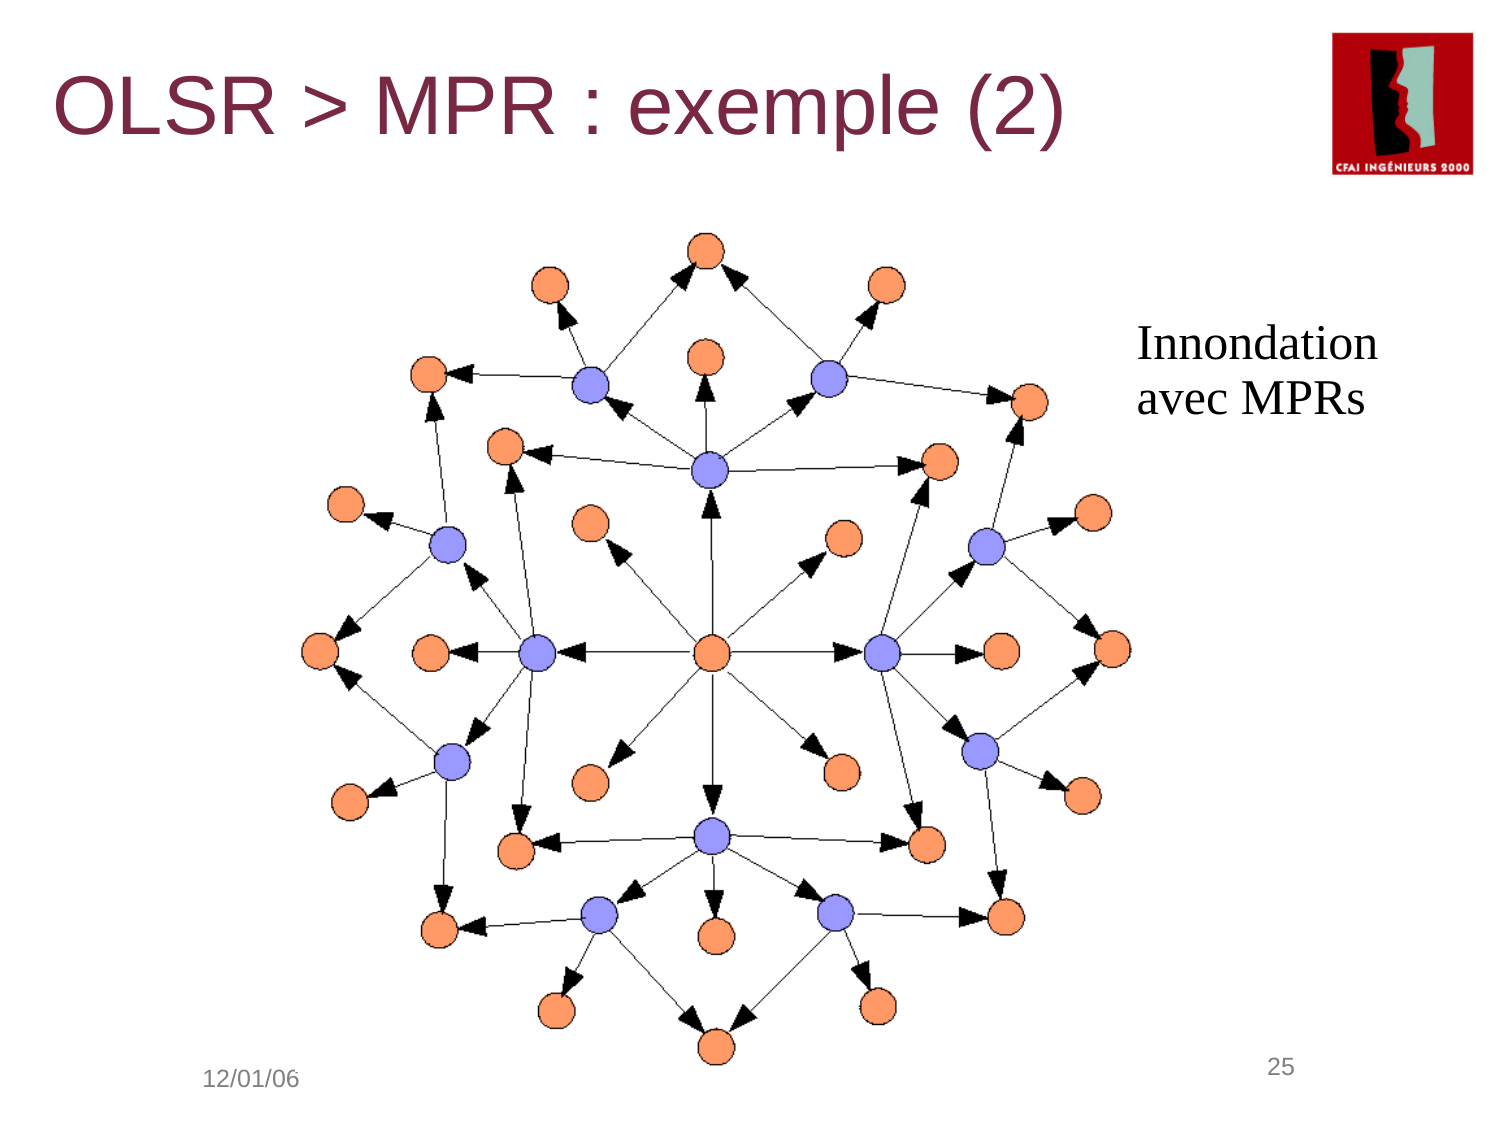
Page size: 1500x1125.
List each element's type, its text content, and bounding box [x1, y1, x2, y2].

picture [1328, 29, 1477, 178]
text_box Innondation avec MPRs [1121, 295, 1447, 435]
picture [295, 224, 1154, 1072]
title OLSR > MPR : exemple (2) [37, 20, 1326, 204]
